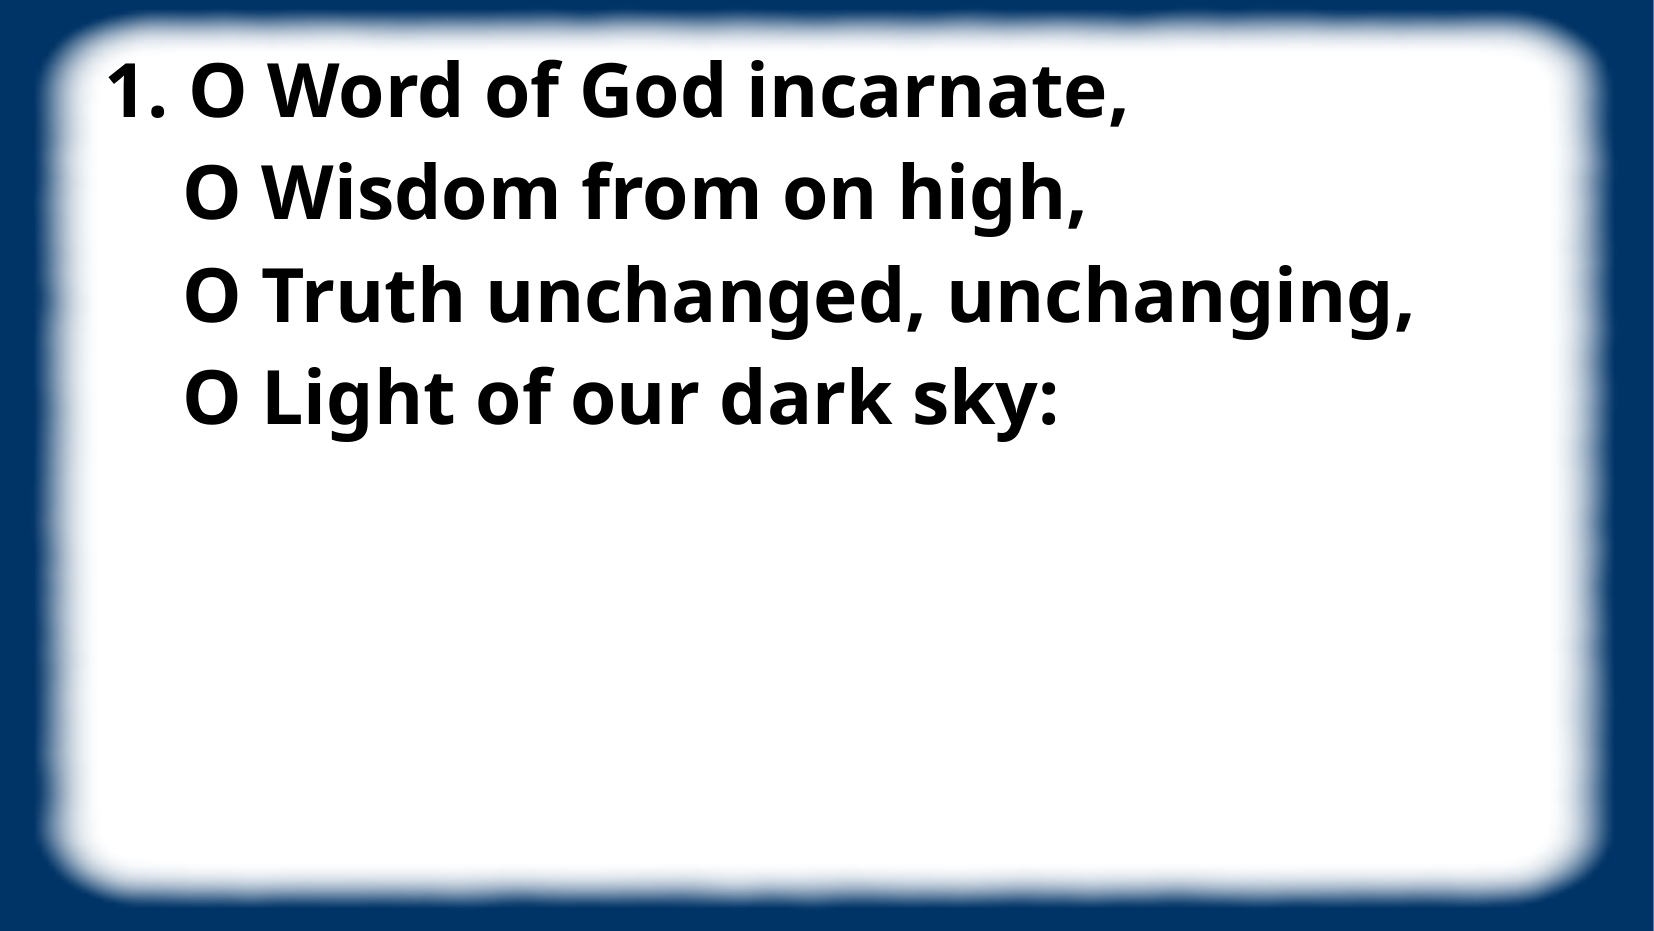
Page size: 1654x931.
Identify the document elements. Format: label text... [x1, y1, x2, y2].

picture [0, 0, 1654, 931]
text_box 1. O Word of God incarnate, O Wisdom from on high, O Truth unchanged, unchanging, O Light of our dark sky: [90, 30, 1561, 445]
